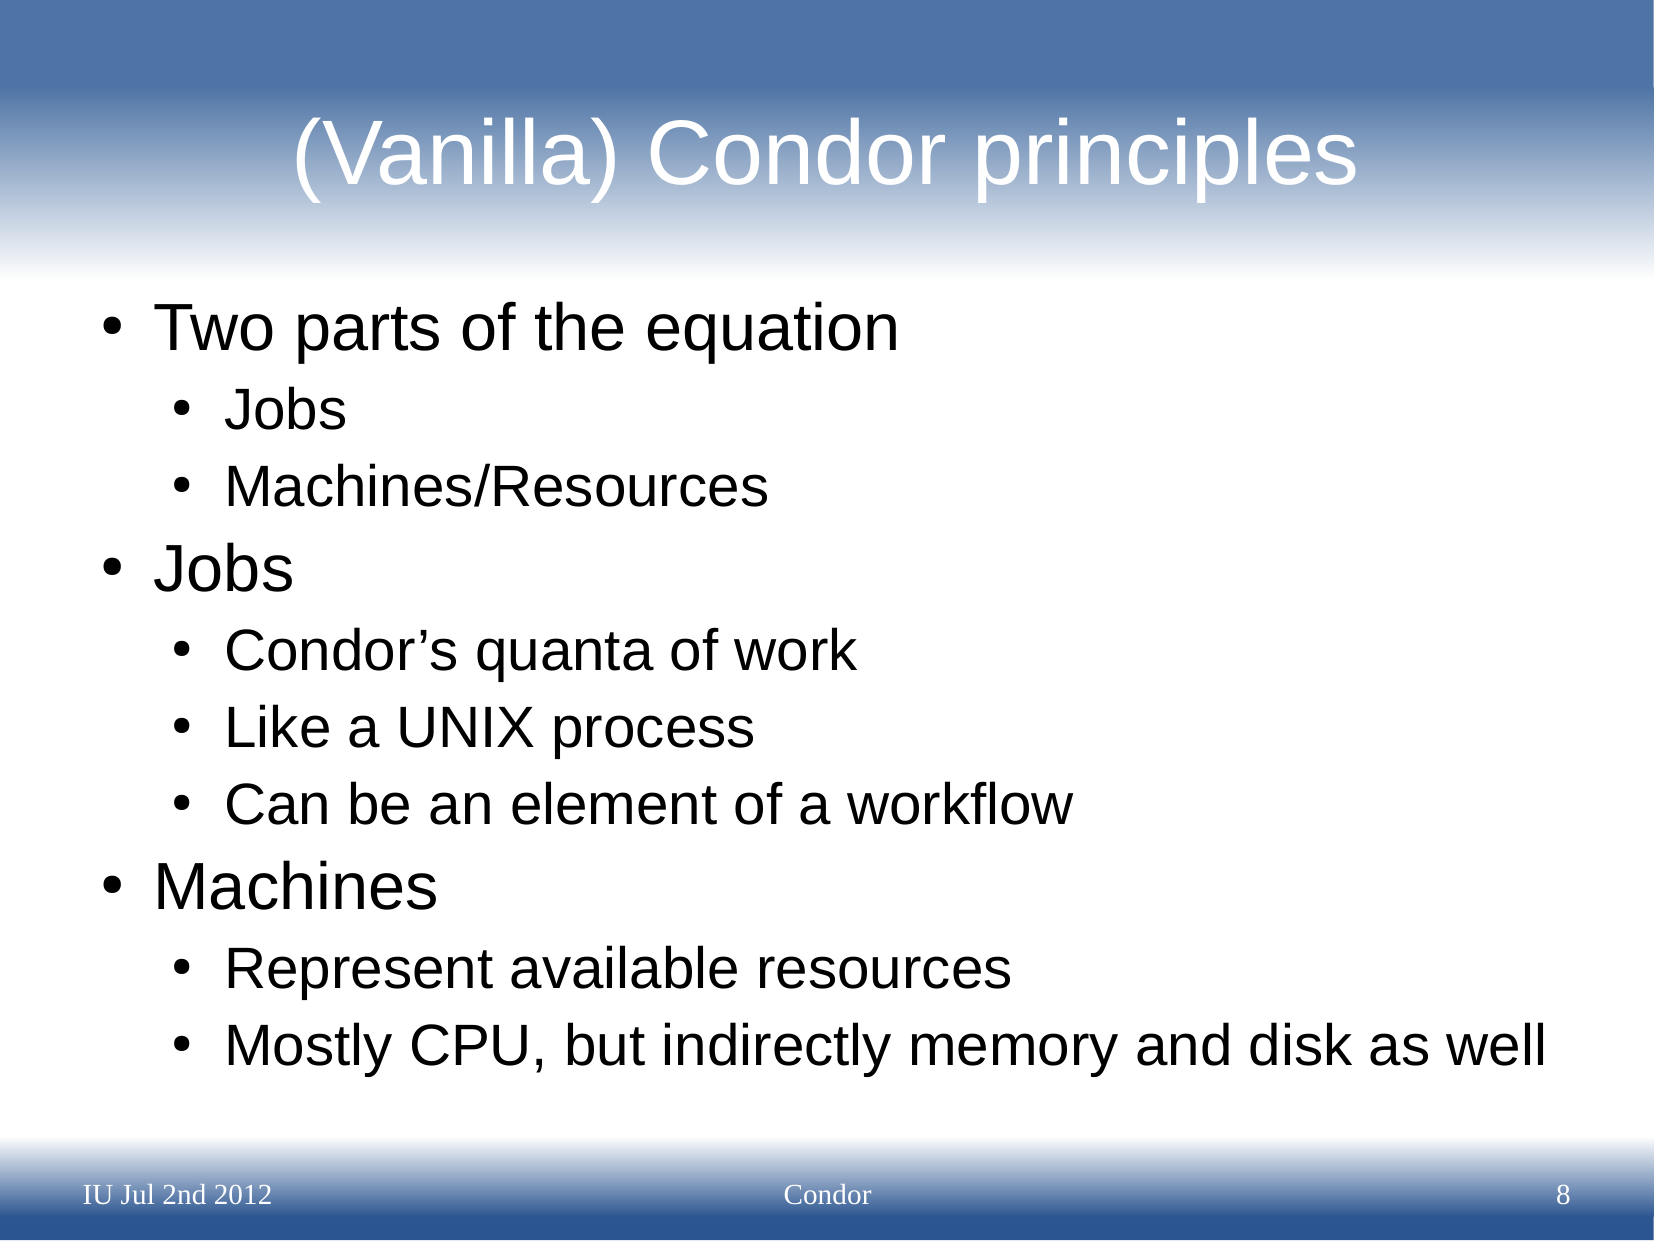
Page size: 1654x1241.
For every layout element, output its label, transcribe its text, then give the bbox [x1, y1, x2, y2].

title (Vanilla) Condor principles [82, 56, 1571, 250]
list Two parts of the equation Jobs Machines/Resources Jobs Condor’s quanta of work Like a UNIX process Can be an element of a workflow Machines Represent available resources Mostly CPU, but indirectly memory and disk as well [82, 290, 1571, 1109]
